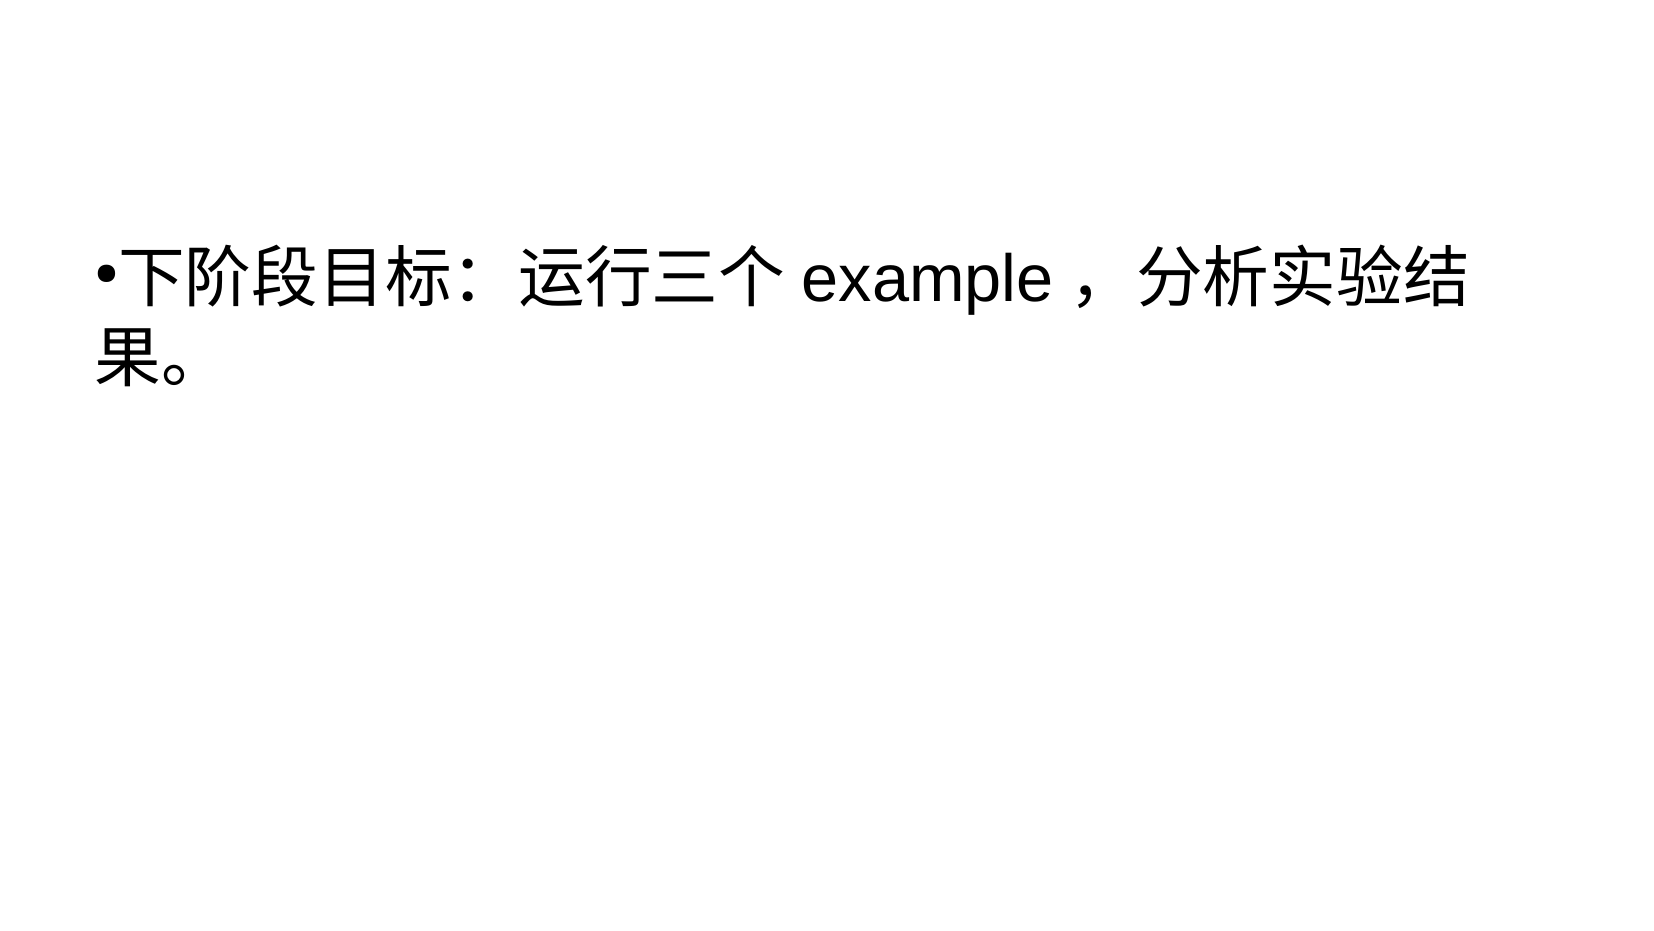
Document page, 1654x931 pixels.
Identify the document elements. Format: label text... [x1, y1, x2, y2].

list 下阶段目标：运行三个example，分析实验结果。 [94, 235, 1583, 815]
